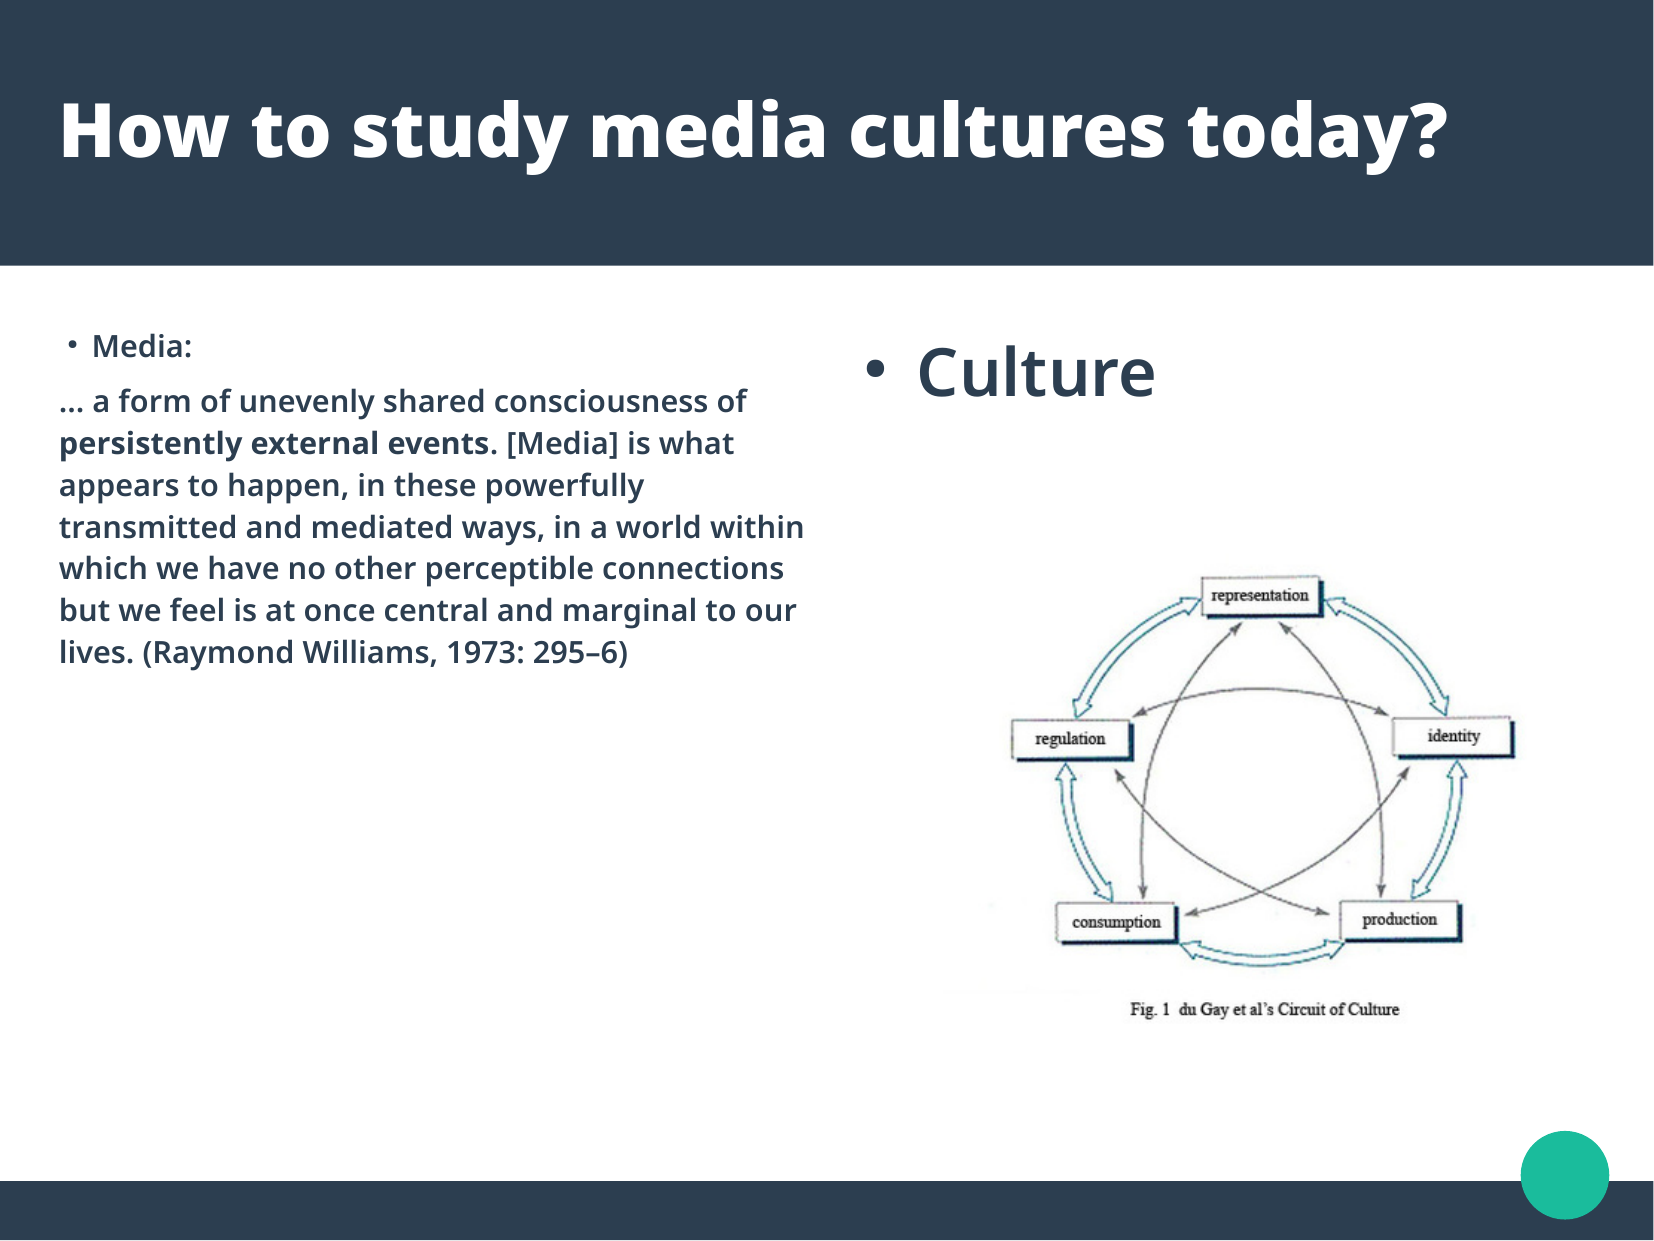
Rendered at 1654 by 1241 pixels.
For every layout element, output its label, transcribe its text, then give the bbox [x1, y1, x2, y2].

list Media: ... a form of unevenly shared consciousness of persistently external events. [Media] is what appears to happen, in these powerfully transmitted and mediated ways, in a world within which we have no other perceptible connections but we feel is at once central and marginal to our lives. (Raymond Williams, 1973: 295–6) [59, 324, 809, 720]
list Culture [845, 324, 1596, 1152]
title How to study media cultures today? [59, 49, 1595, 207]
